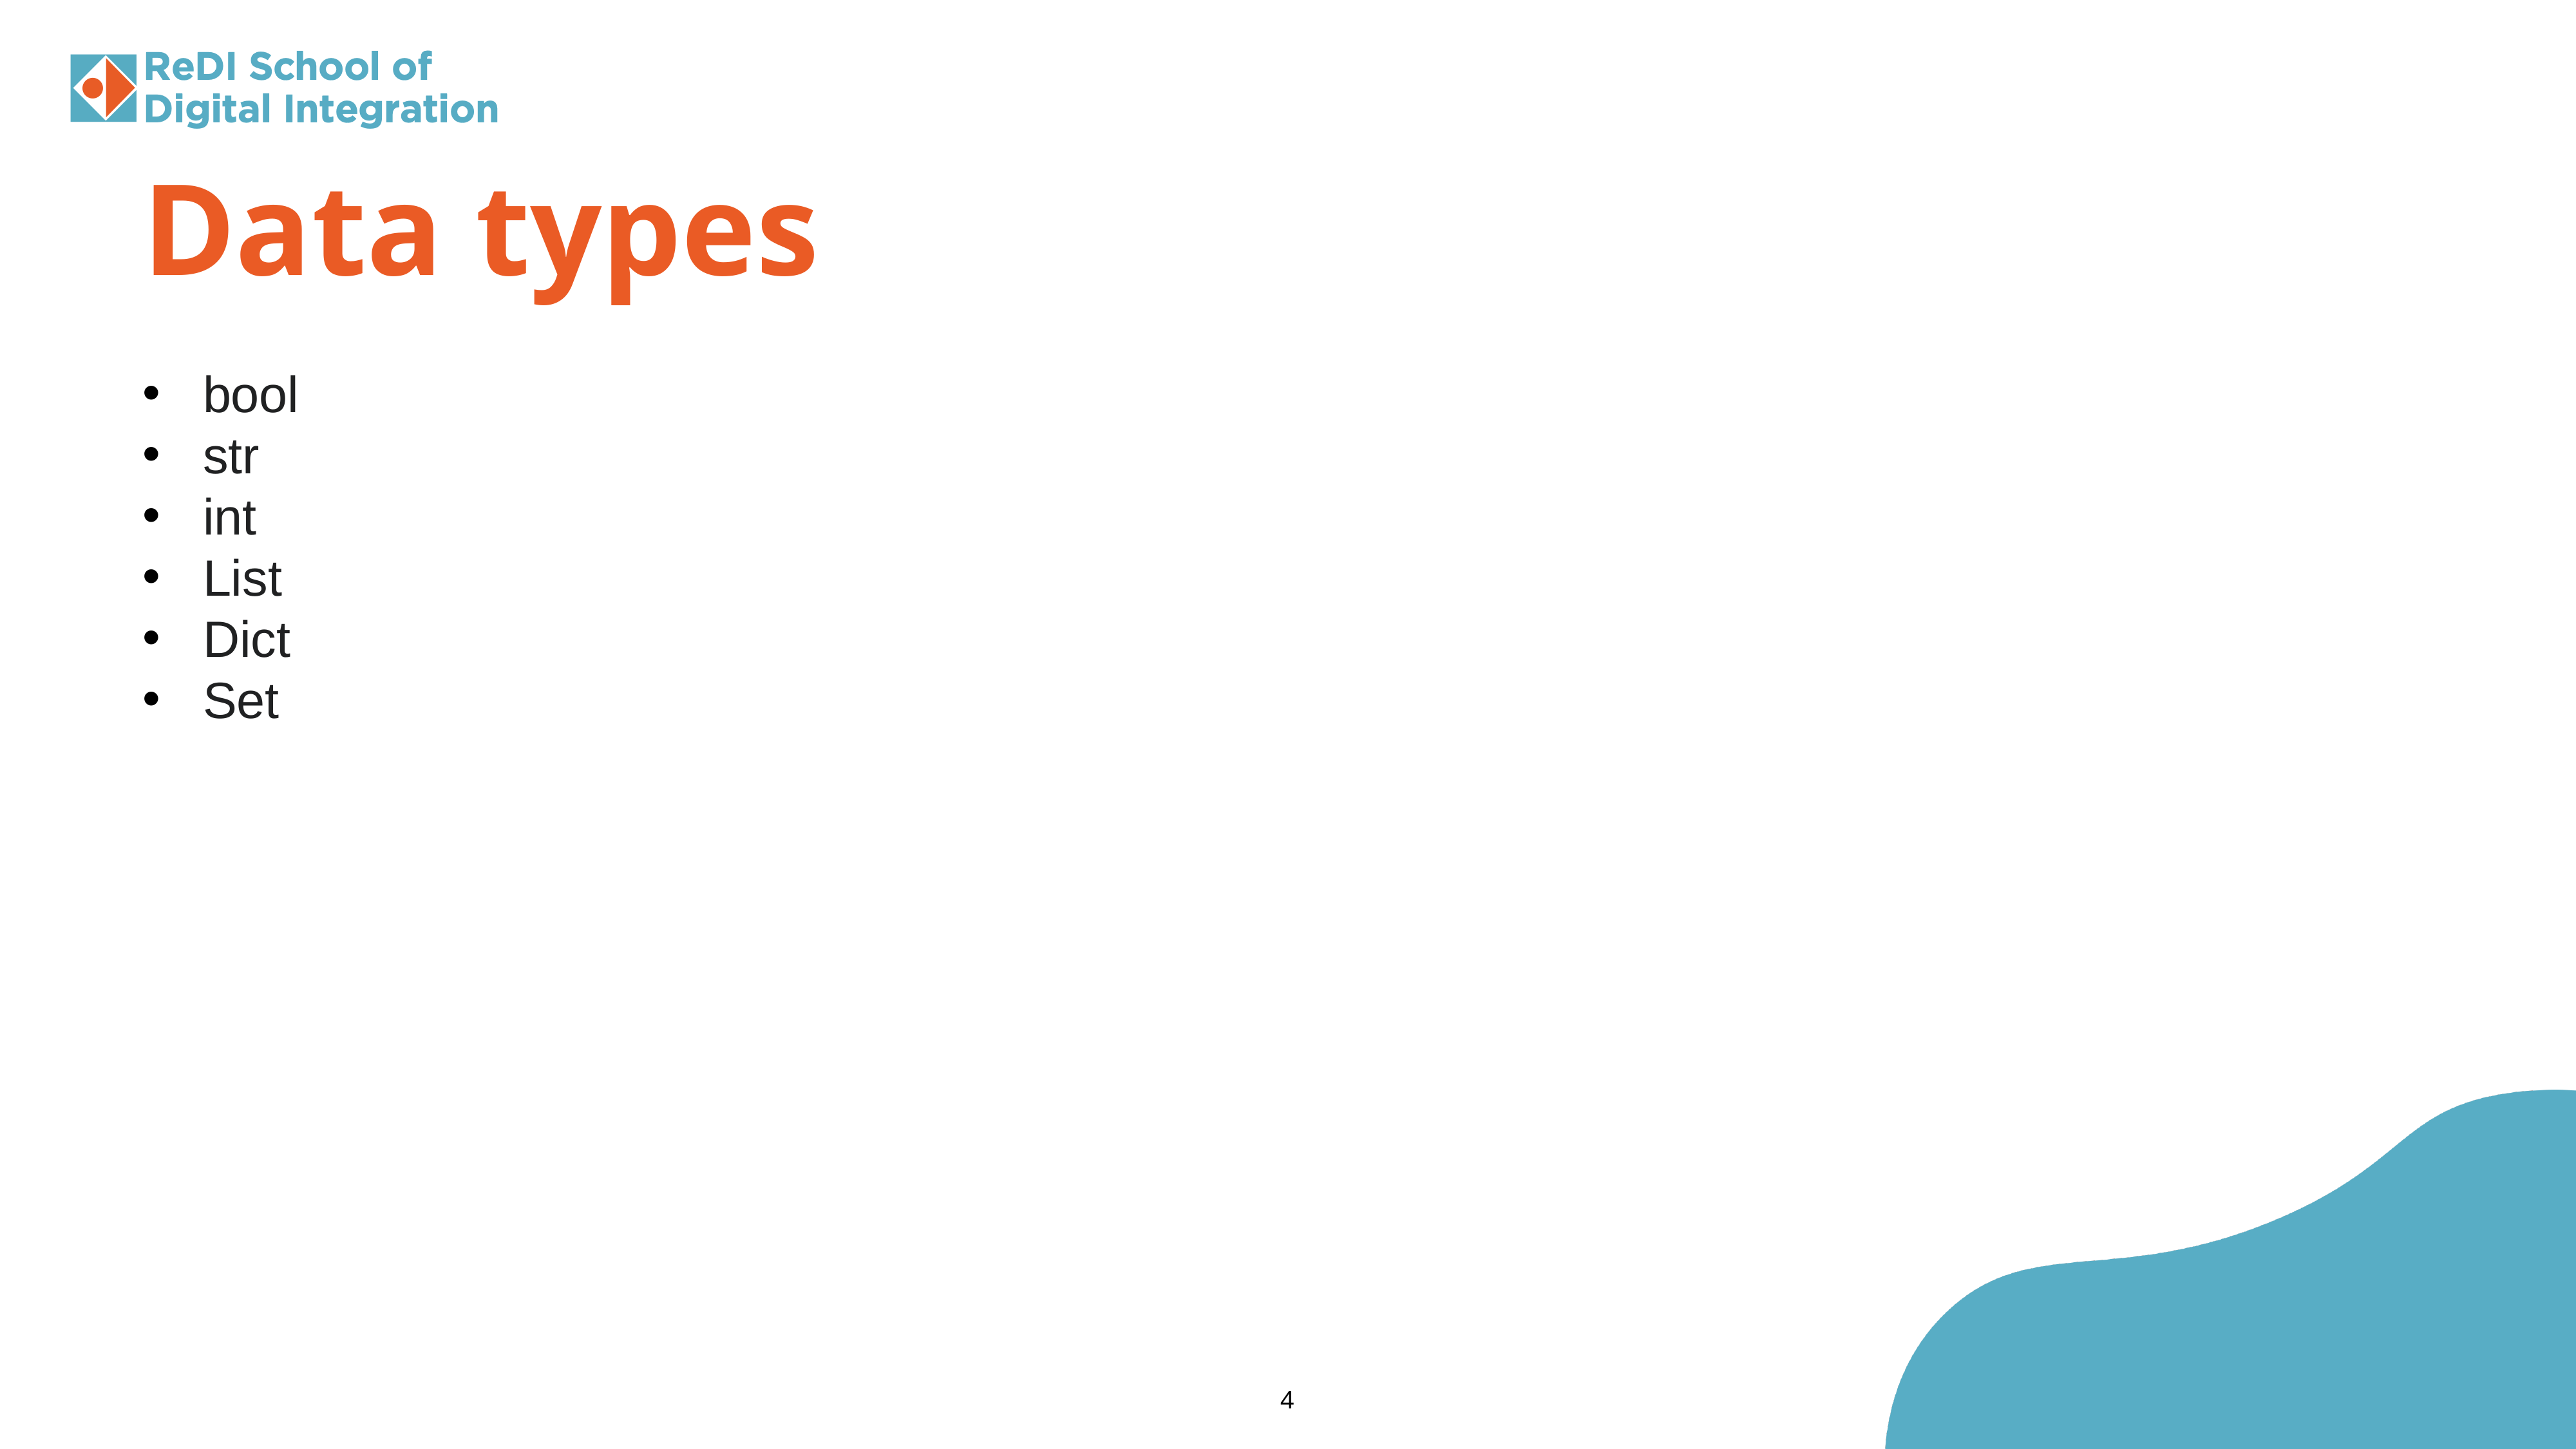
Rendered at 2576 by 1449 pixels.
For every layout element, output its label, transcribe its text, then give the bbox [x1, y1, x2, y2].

picture [66, 46, 499, 129]
picture [1884, 1090, 2576, 1449]
slide_number <number> [1267, 571, 1307, 1423]
text_box Data types [133, 169, 2231, 310]
text_box bool str int List Dict Set [133, 352, 2490, 739]
